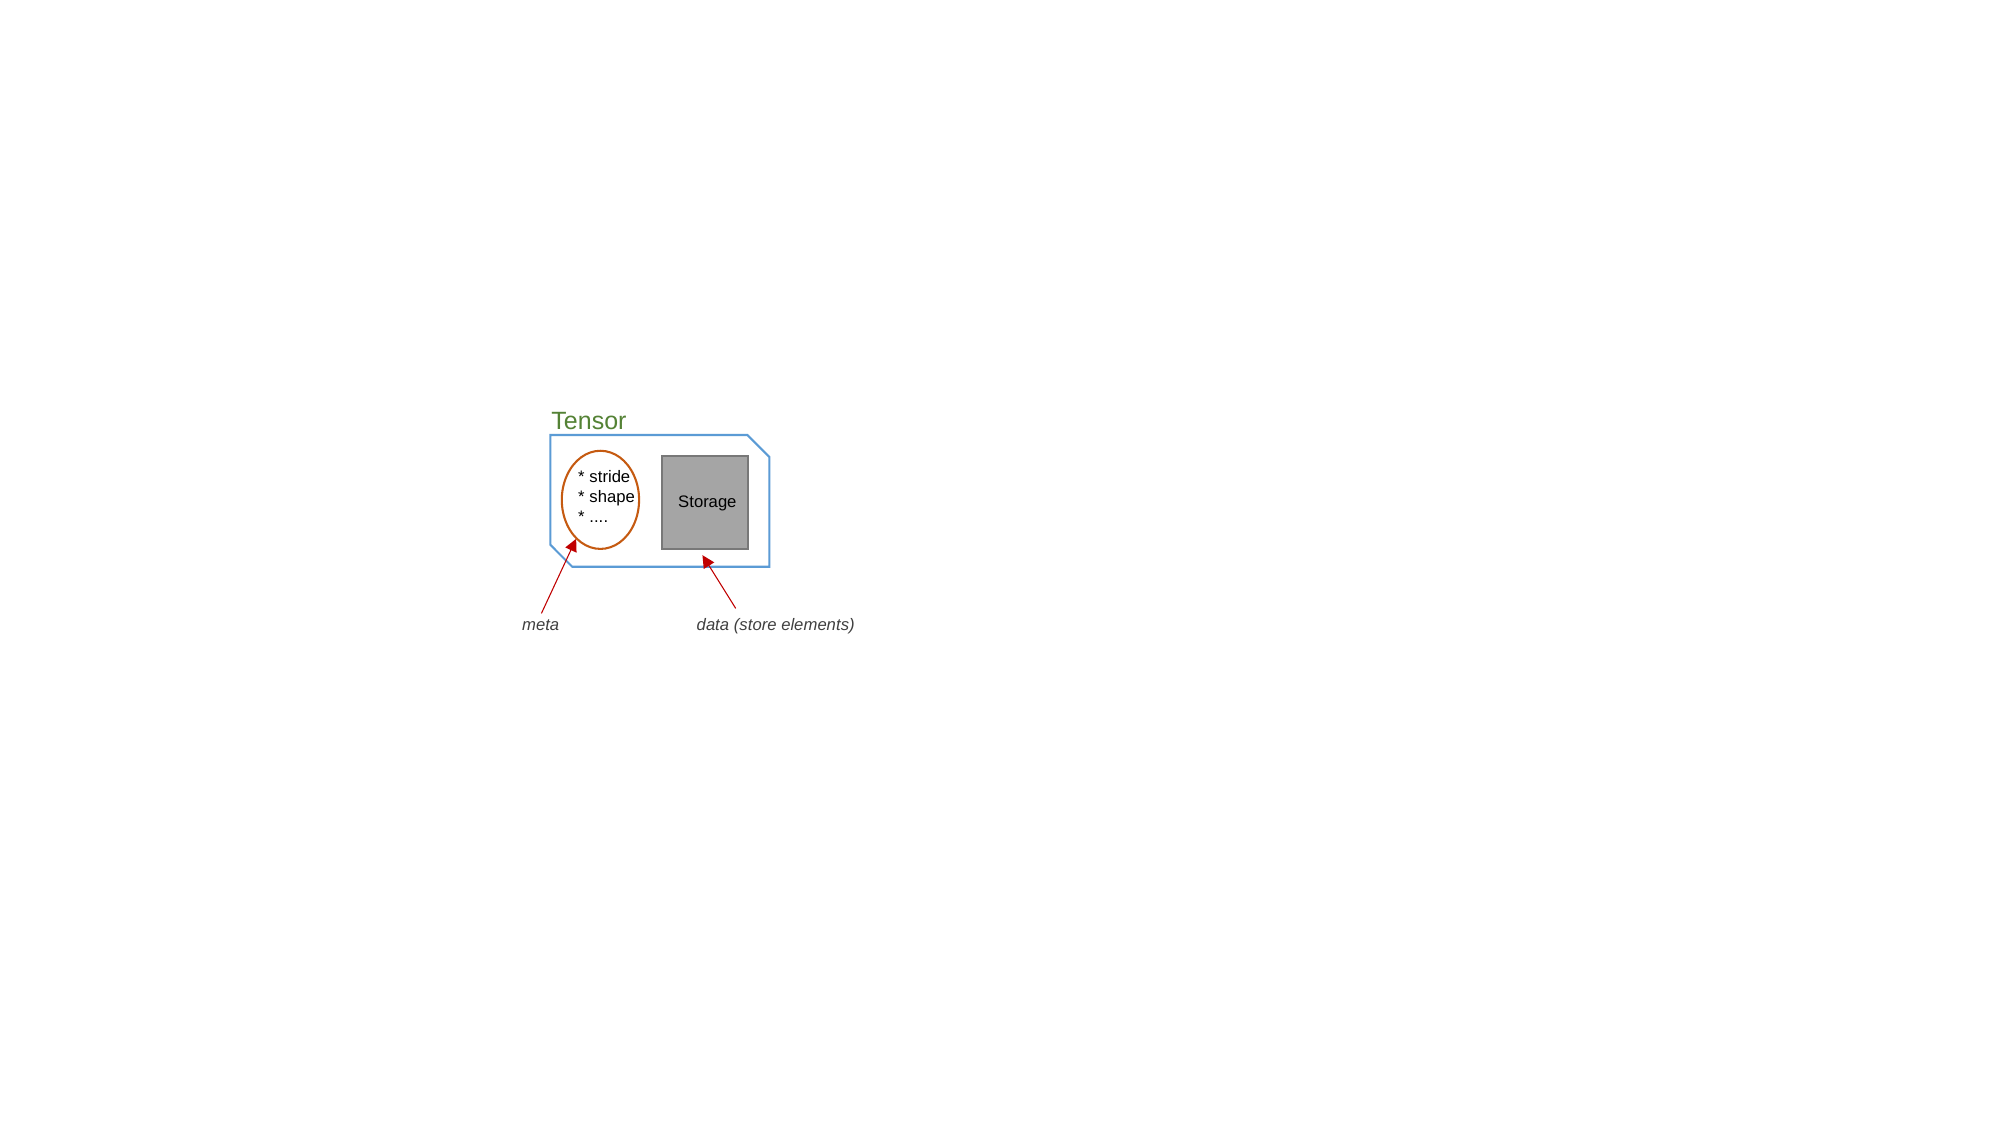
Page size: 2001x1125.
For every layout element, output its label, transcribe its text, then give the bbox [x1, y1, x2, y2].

text_box * stride * shape * .... [624, 458, 643, 534]
text_box data (store elements) [689, 605, 863, 641]
text_box [662, 455, 748, 549]
text_box meta [514, 606, 577, 642]
text_box Storage [670, 482, 745, 518]
text_box * stride * shape * .... [570, 458, 638, 534]
text_box Tensor [544, 397, 717, 443]
